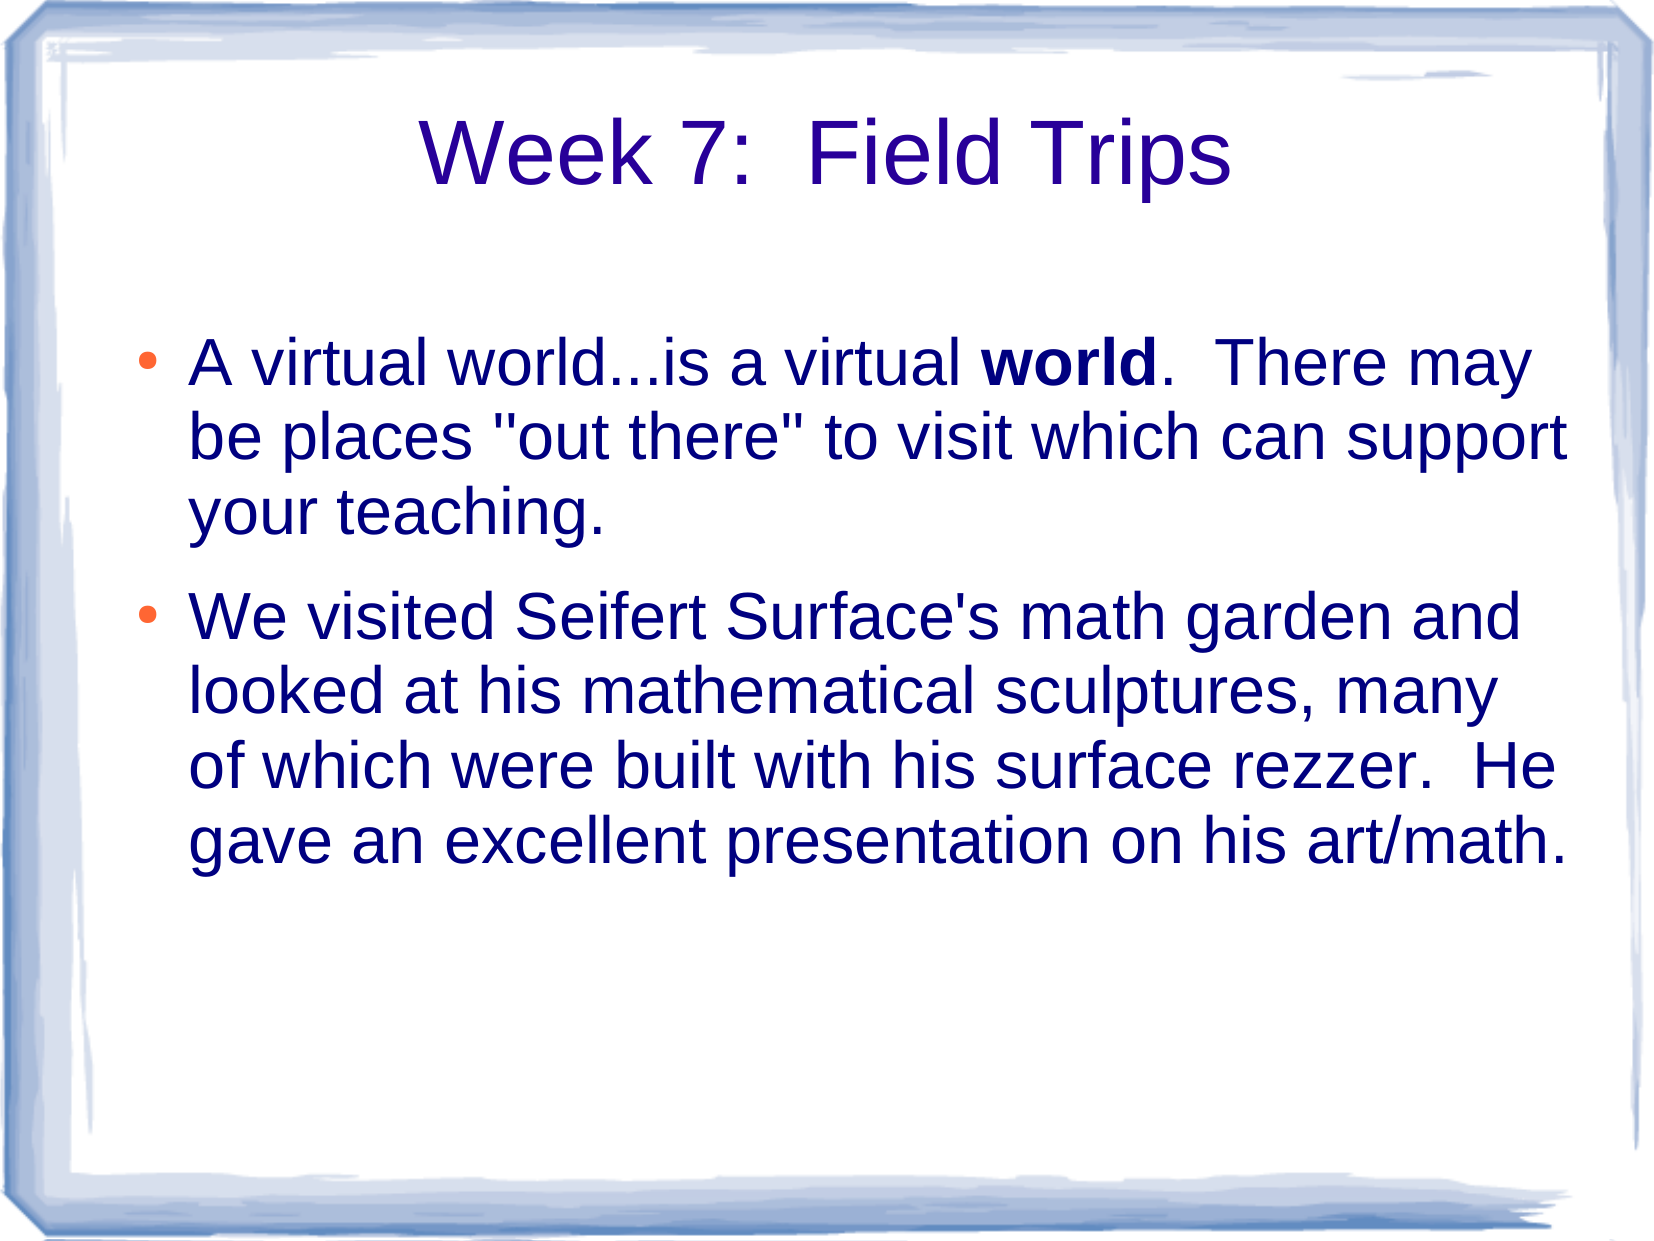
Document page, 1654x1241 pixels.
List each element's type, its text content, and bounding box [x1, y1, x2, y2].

list A virtual world...is a virtual world. There may be places ''out there'' to visit which can support your teaching. We visited Seifert Surface's math garden and looked at his mathematical sculptures, many of which were built with his surface rezzer. He gave an excellent presentation on his art/math. [118, 324, 1571, 990]
picture [0, 0, 1654, 1241]
title Week 7: Field Trips [82, 56, 1571, 250]
